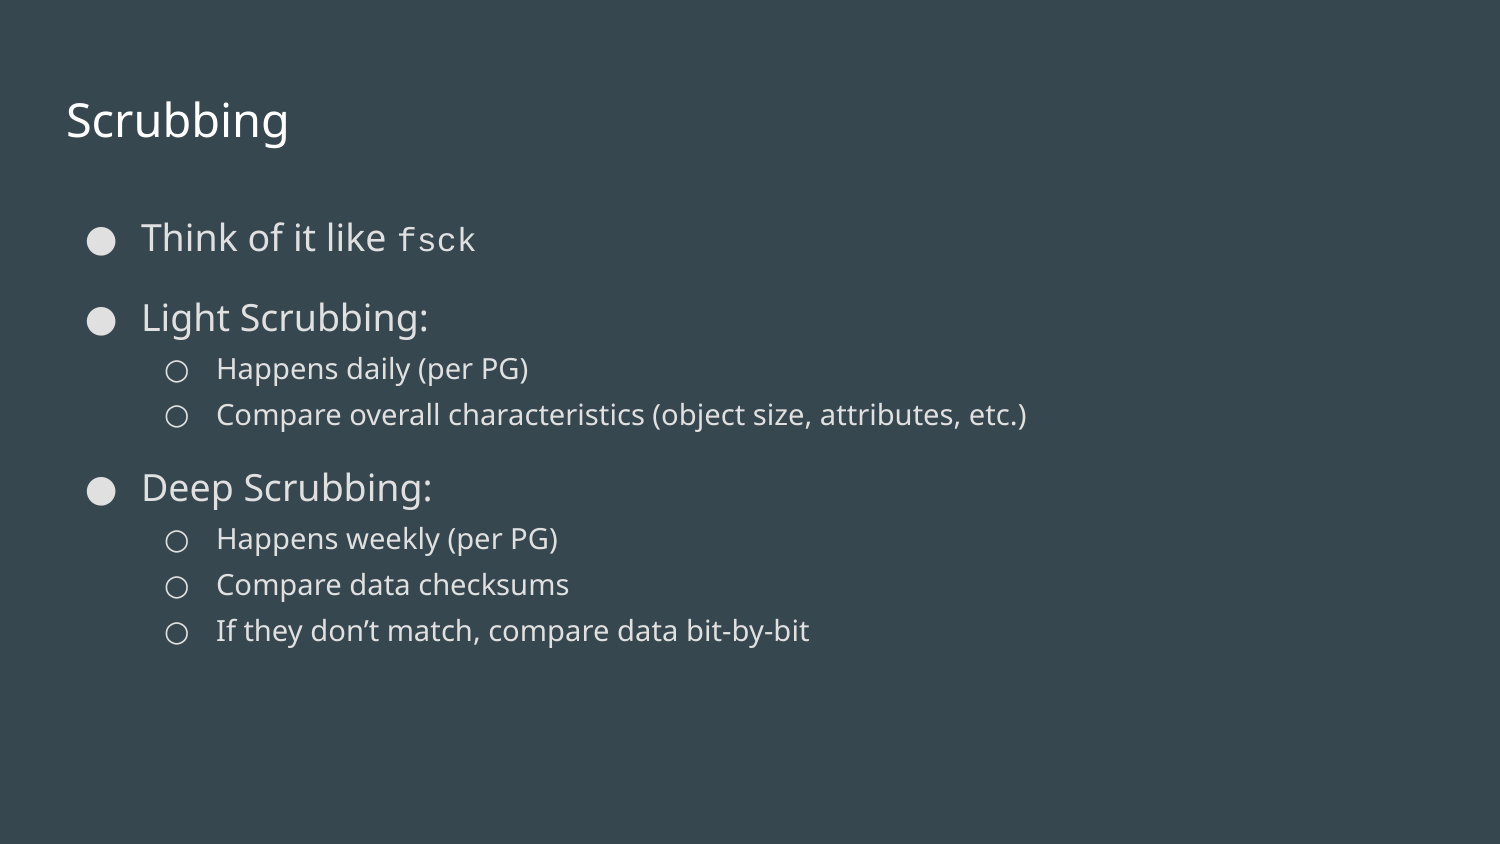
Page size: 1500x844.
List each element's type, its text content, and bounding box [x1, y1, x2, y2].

list Think of it like fsck Light Scrubbing: Happens daily (per PG) Compare overall characteristics (object size, attributes, etc.) Deep Scrubbing: Happens weekly (per PG) Compare data checksums If they don’t match, compare data bit-by-bit [51, 189, 1449, 750]
title Scrubbing [51, 72, 1449, 167]
